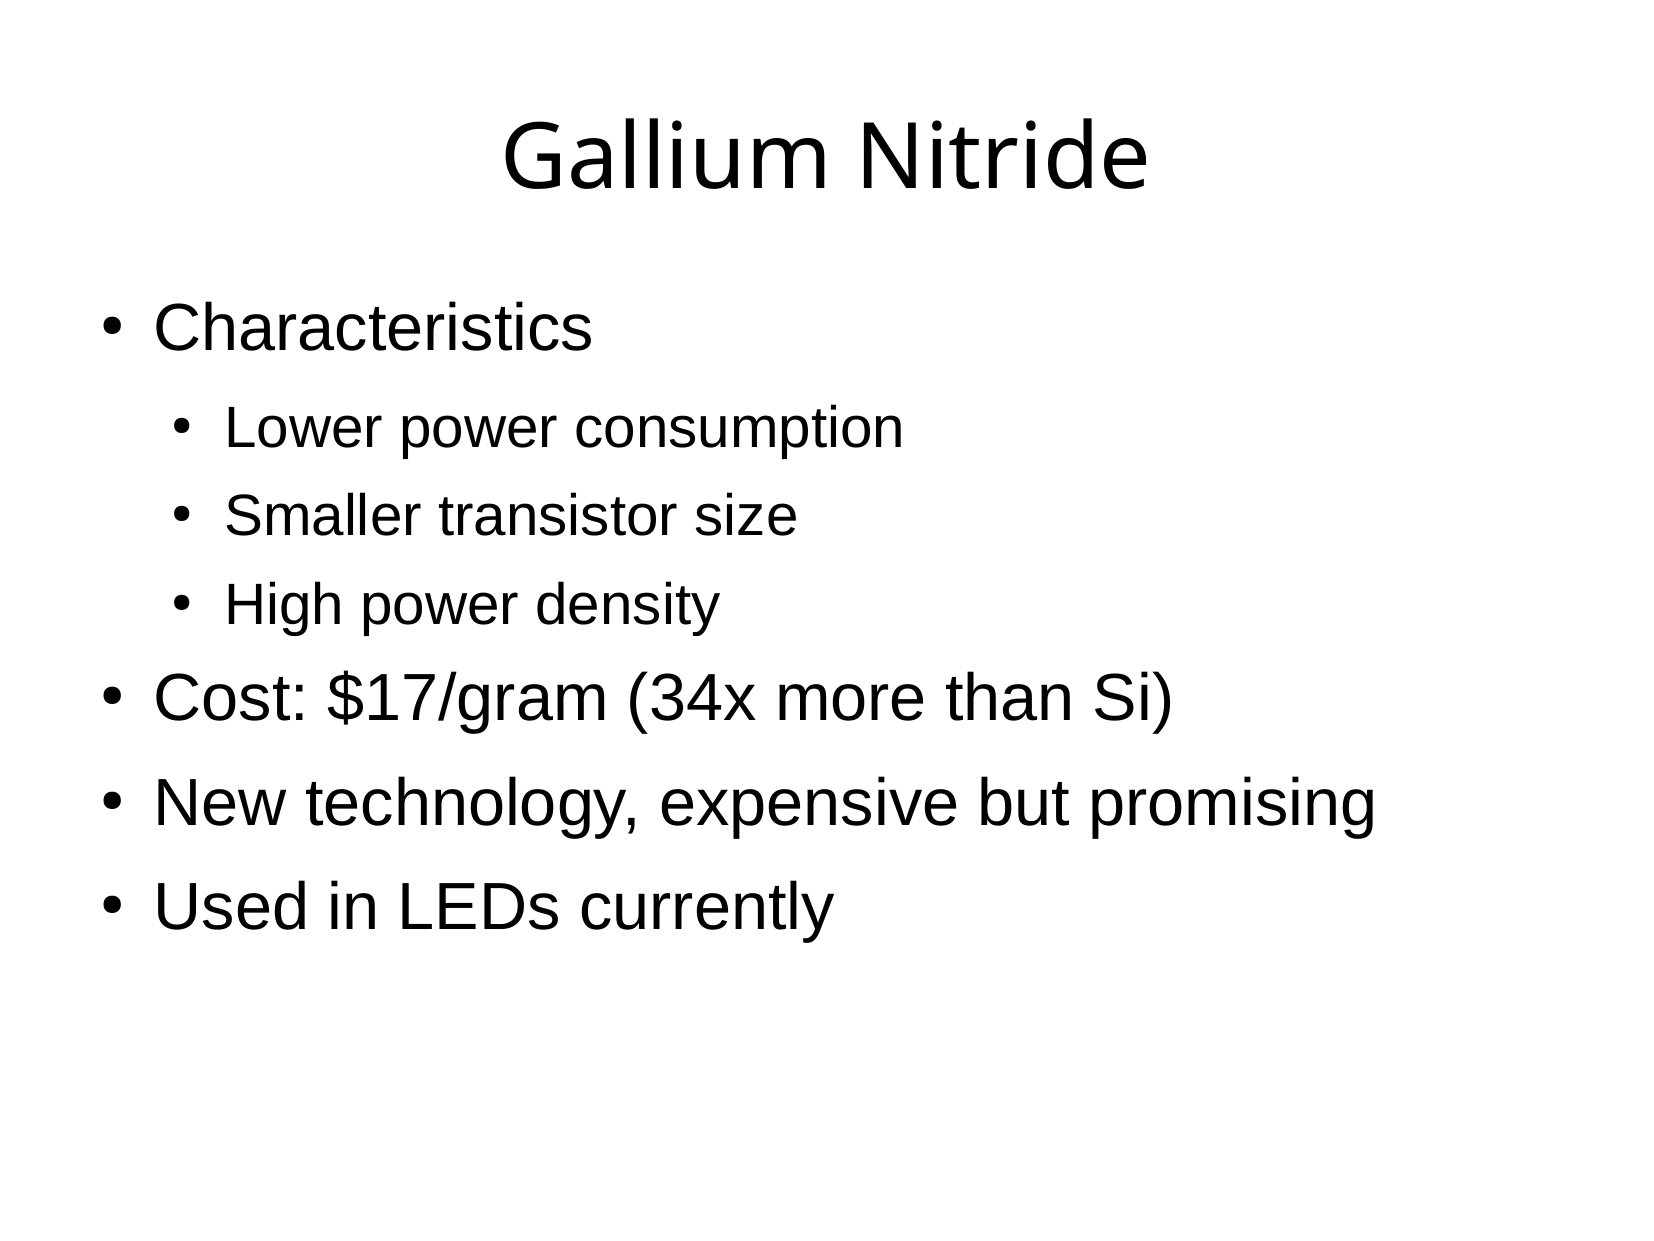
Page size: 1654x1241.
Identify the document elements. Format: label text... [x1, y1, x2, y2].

title Gallium Nitride [82, 49, 1571, 257]
list Characteristics Lower power consumption Smaller transistor size High power density Cost: $17/gram (34x more than Si) New technology, expensive but promising Used in LEDs currently [82, 290, 1571, 1010]
